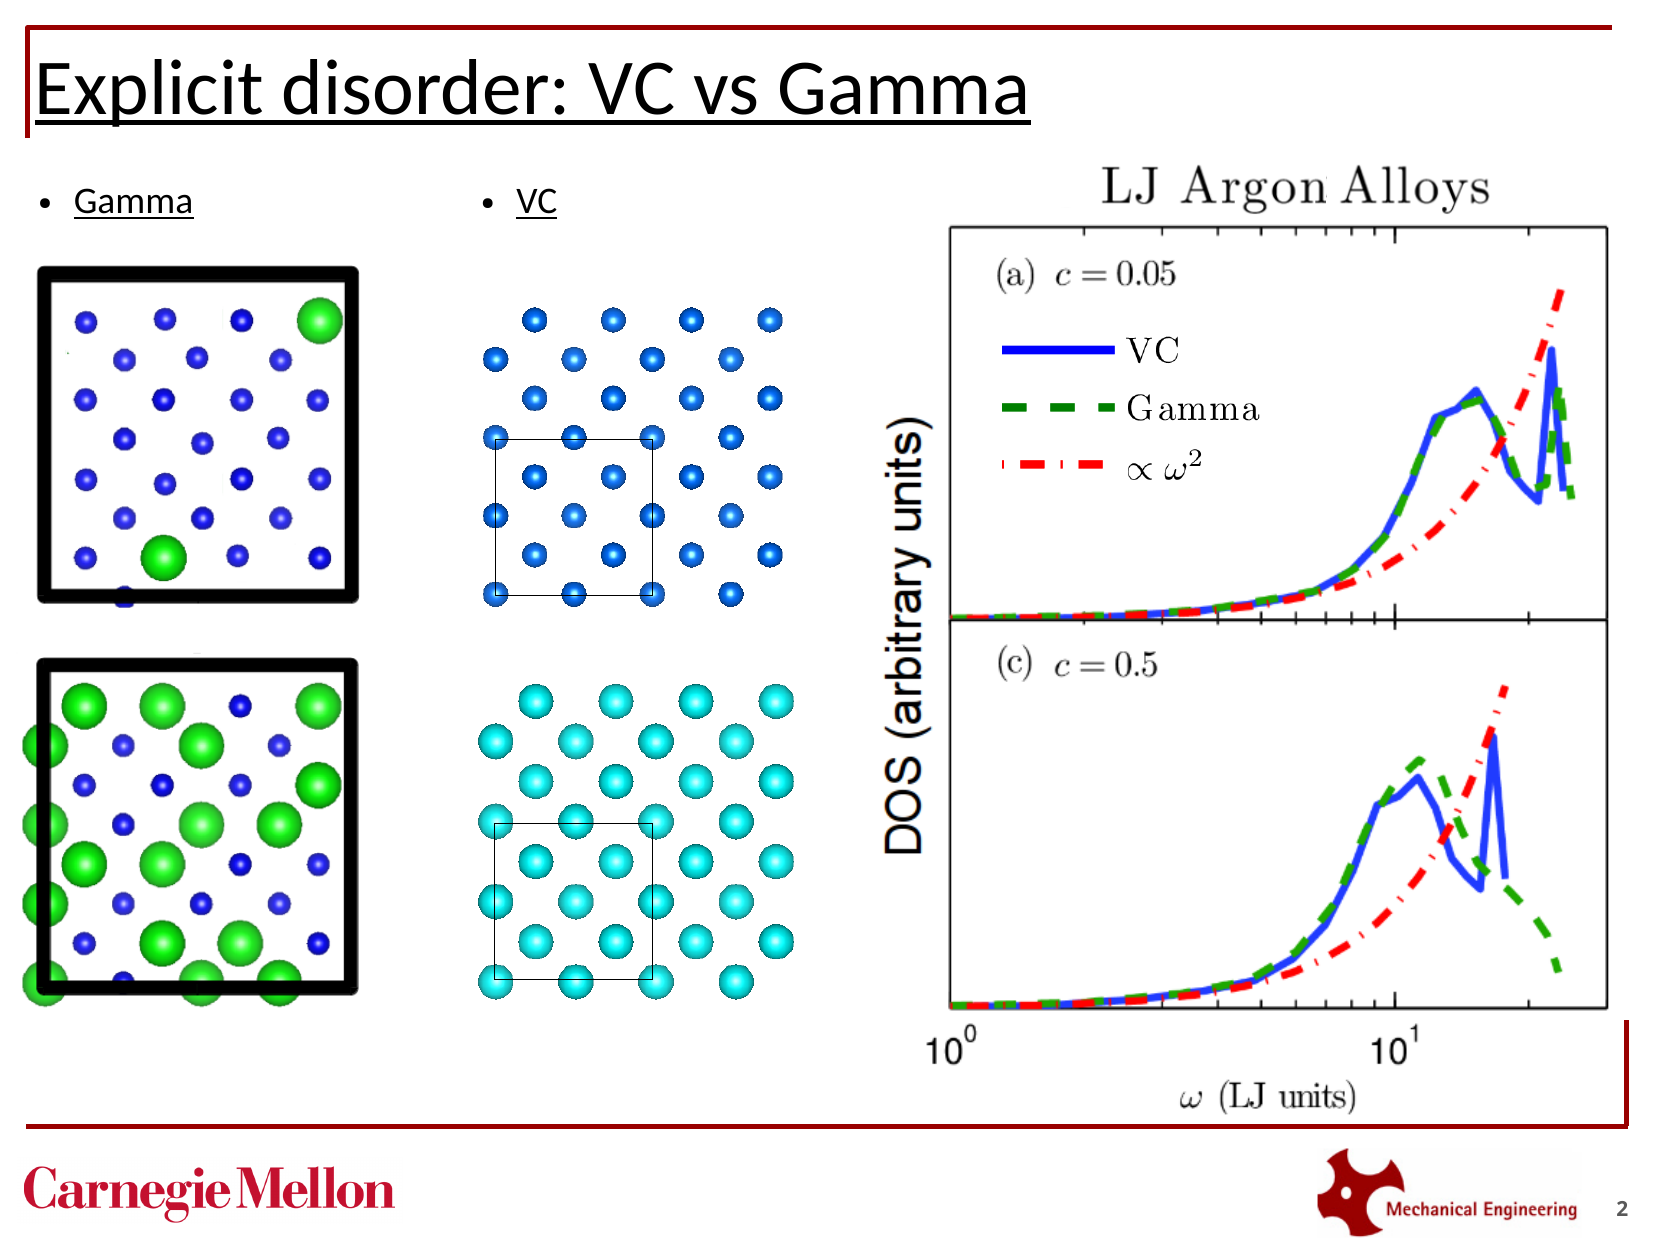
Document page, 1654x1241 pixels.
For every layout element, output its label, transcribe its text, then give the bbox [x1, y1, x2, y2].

picture [875, 147, 1620, 1116]
picture [1314, 1140, 1585, 1240]
text_box VC [466, 178, 847, 245]
text_box [947, 141, 1277, 206]
title Explicit disorder: VC vs Gamma [19, 27, 1508, 140]
picture [14, 246, 378, 1018]
picture [468, 671, 808, 1010]
picture [17, 1157, 403, 1224]
text_box Gamma [23, 178, 404, 245]
picture [465, 293, 814, 626]
